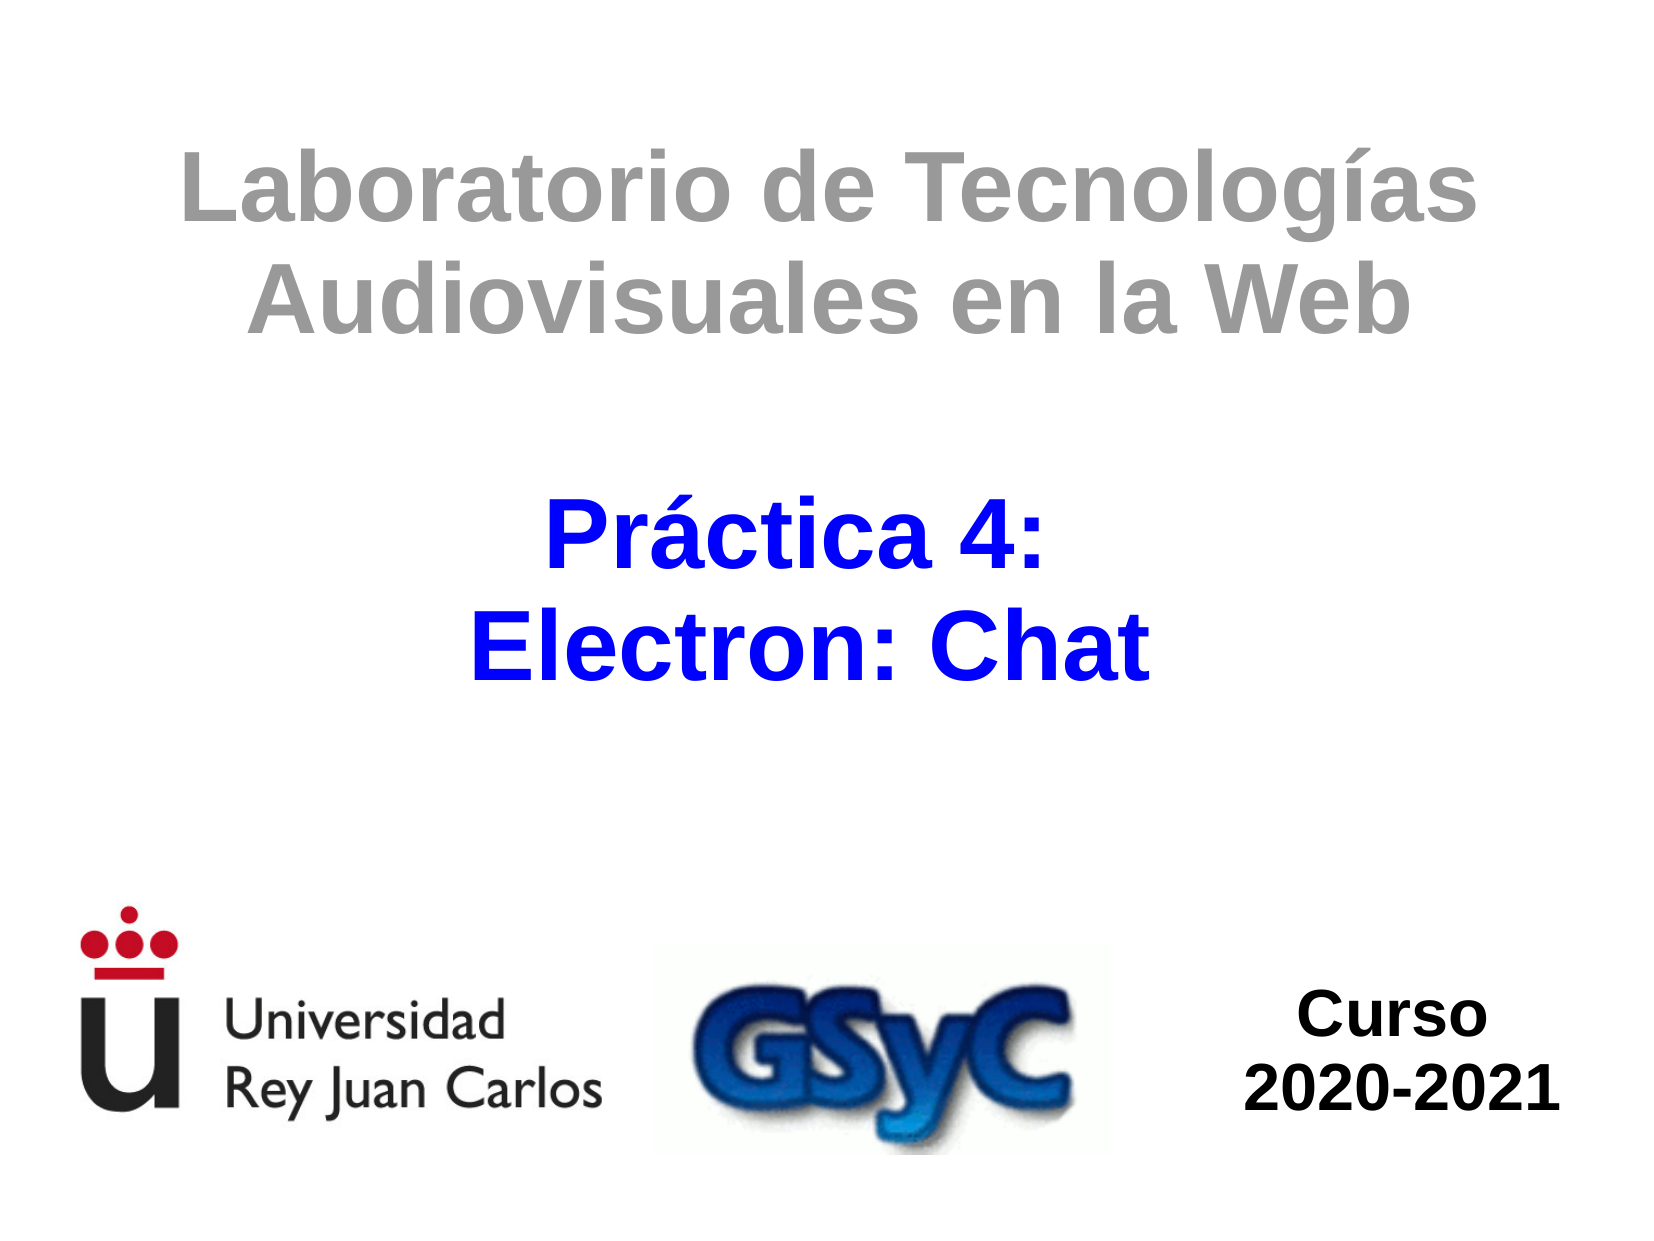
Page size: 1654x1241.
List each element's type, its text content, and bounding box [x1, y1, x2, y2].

picture [46, 884, 631, 1141]
title Curso 2020-2021 [1200, 975, 1606, 1126]
title Laboratorio de Tecnologías Audiovisuales en la Web [144, 75, 1516, 411]
picture [653, 944, 1111, 1156]
title Práctica 4: Electron: Chat [135, 478, 1486, 702]
